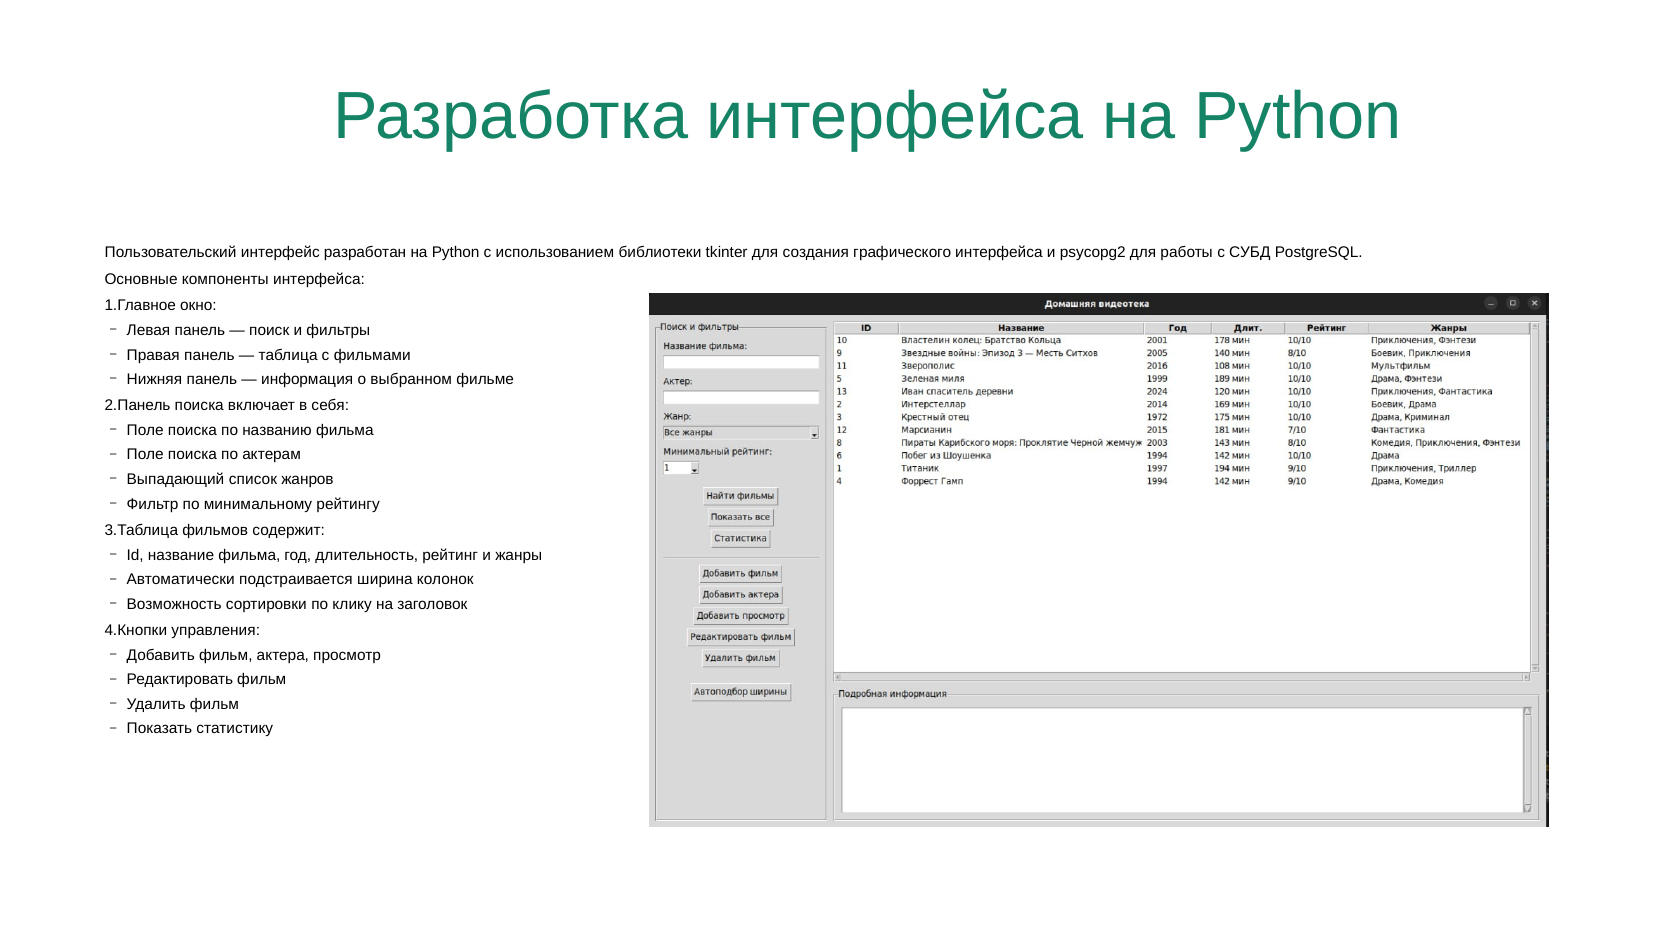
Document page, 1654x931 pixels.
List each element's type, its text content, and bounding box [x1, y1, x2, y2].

picture [649, 293, 1549, 827]
title Разработка интерфейса на Python [289, 12, 1447, 217]
list Пользовательский интерфейс разработан на Python с использованием библиотеки tkinter для создания графического интерфейса и psycopg2 для работы с СУБД PostgreSQL. Основные компоненты интерфейса: 1.Главное окно: Левая панель — поиск и фильтры Правая панель — таблица с фильмами Нижняя панель — информация о выбранном фильме 2.Панель поиска включает в себя: Поле поиска по названию фильма Поле поиска по актерам Выпадающий список жанров Фильтр по минимальному рейтингу 3.Таблица фильмов содержит: Id, название фильма, год, длительность, рейтинг и жанры Автоматически подстраивается ширина колонок Возможность сортировки по клику на заголовок 4.Кнопки управления: Добавить фильм, актера, просмотр Редактировать фильм Удалить фильм Показать статистику [82, 217, 1571, 758]
